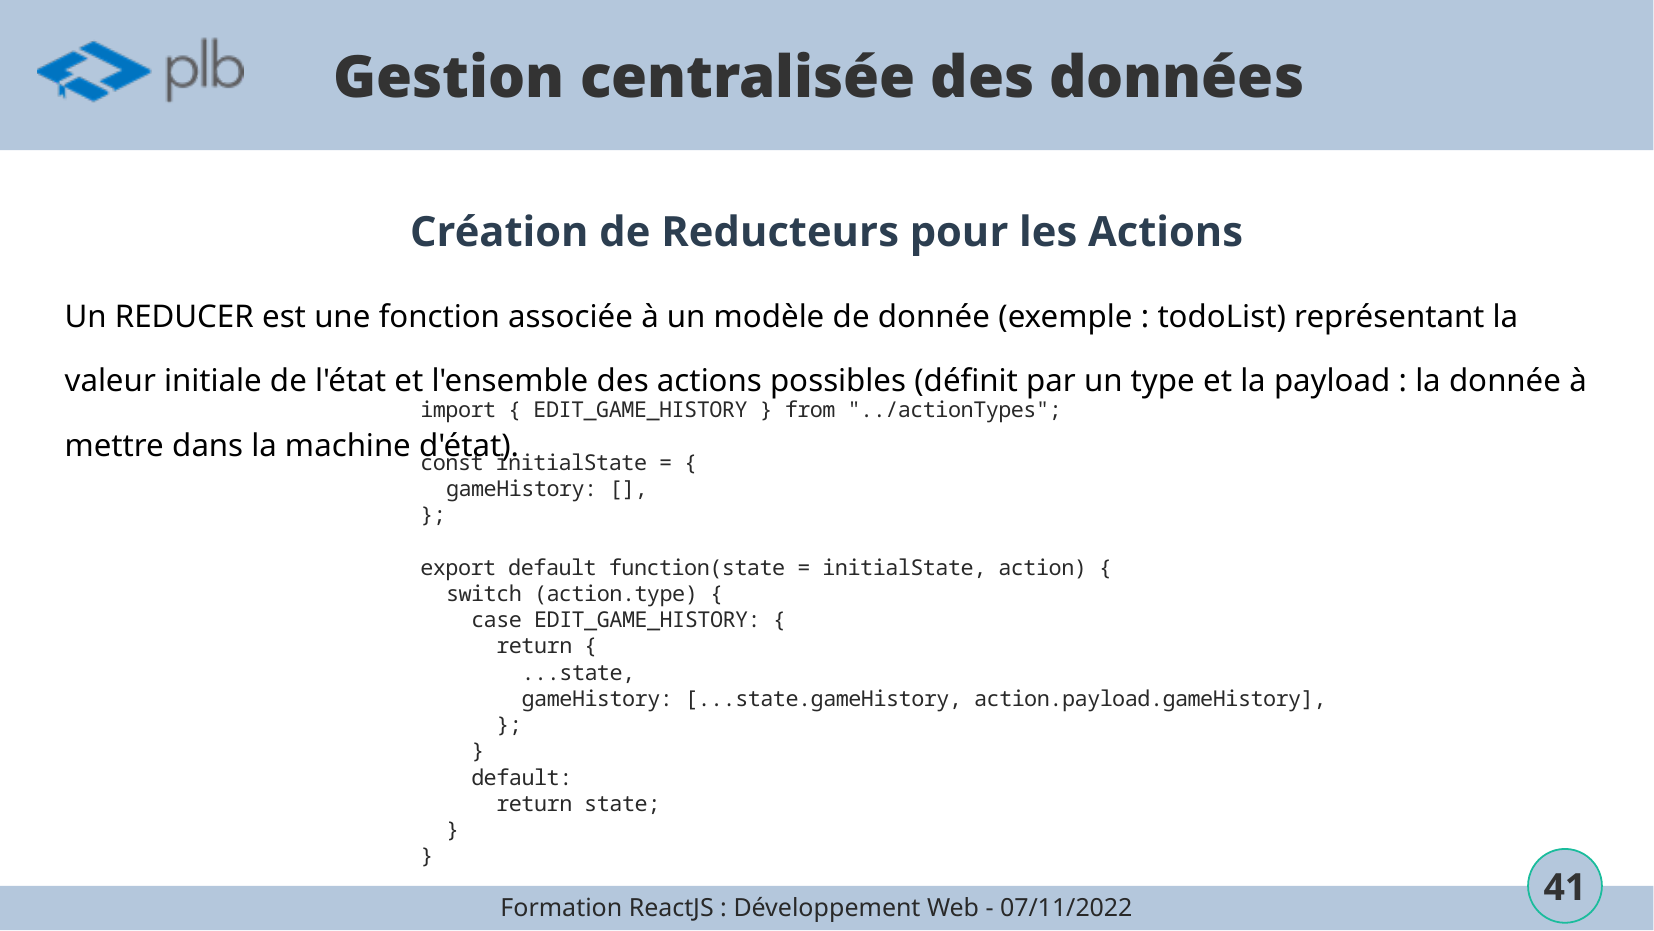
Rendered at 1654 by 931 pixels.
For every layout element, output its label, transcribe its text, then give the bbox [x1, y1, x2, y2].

text_box Formation ReactJS : Développement Web - 07/11/2022 [461, 888, 1173, 926]
picture [37, 33, 244, 113]
title Gestion centralisée des données [333, 0, 1613, 151]
text_box Un REDUCER est une fonction associée à un modèle de donnée (exemple : todoList) représentant la valeur initiale de l'état et l'ensemble des actions possibles (définit par un type et la payload : la donnée à mettre dans la machine d'état). [64, 272, 1618, 415]
text_box import { EDIT_GAME_HISTORY } from "../actionTypes"; const initialState = { gameHistory: [], }; export default function(state = initialState, action) { switch (action.type) { case EDIT_GAME_HISTORY: { return { ...state, gameHistory: [...state.gameHistory, action.payload.gameHistory], }; } default: return state; } } [405, 388, 1350, 900]
text_box Création de Reducteurs pour les Actions [59, 201, 1595, 244]
